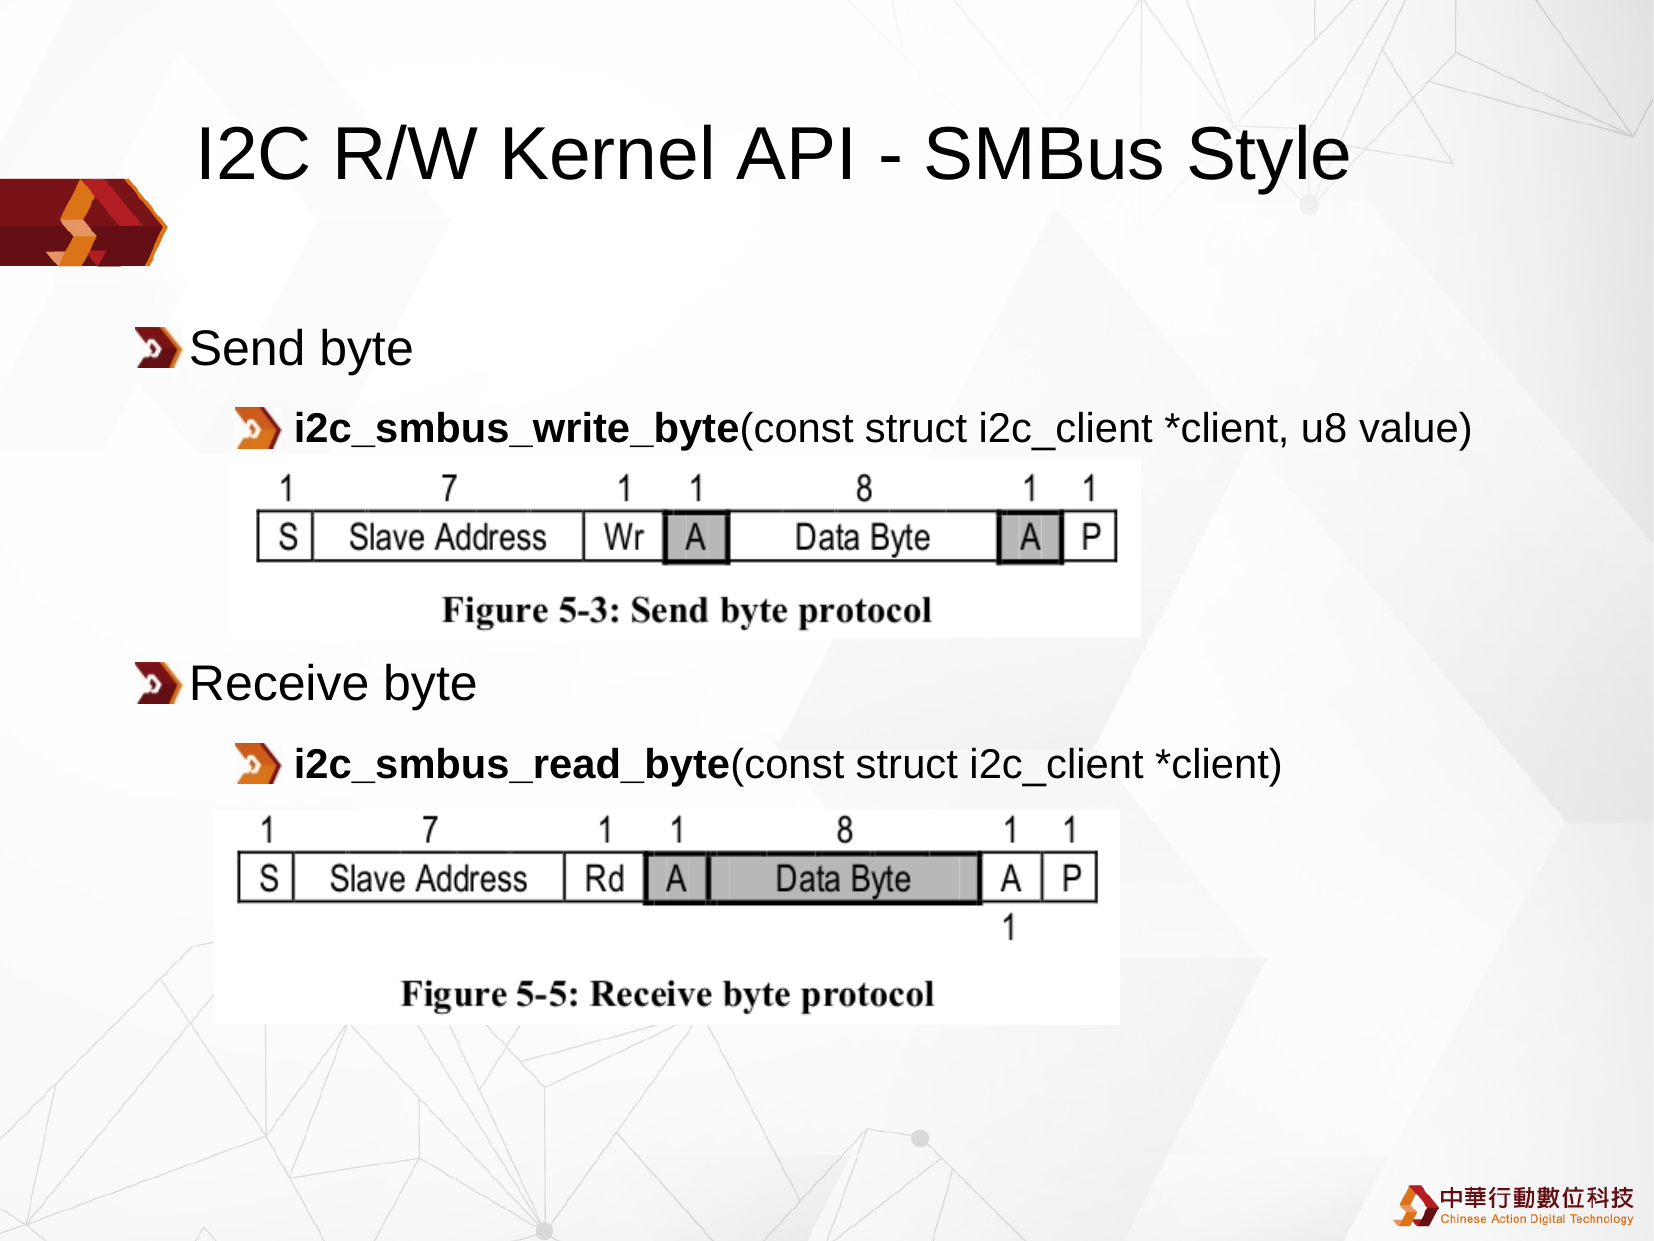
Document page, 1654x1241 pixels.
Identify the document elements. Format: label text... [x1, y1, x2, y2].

picture [0, 0, 1654, 1241]
title I2C R/W Kernel API - SMBus Style [183, 94, 1366, 213]
list Send byte i2c_smbus_write_byte(const struct i2c_client *client, u8 value) Receive byte i2c_smbus_read_byte(const struct i2c_client *client) [118, 319, 1571, 1040]
